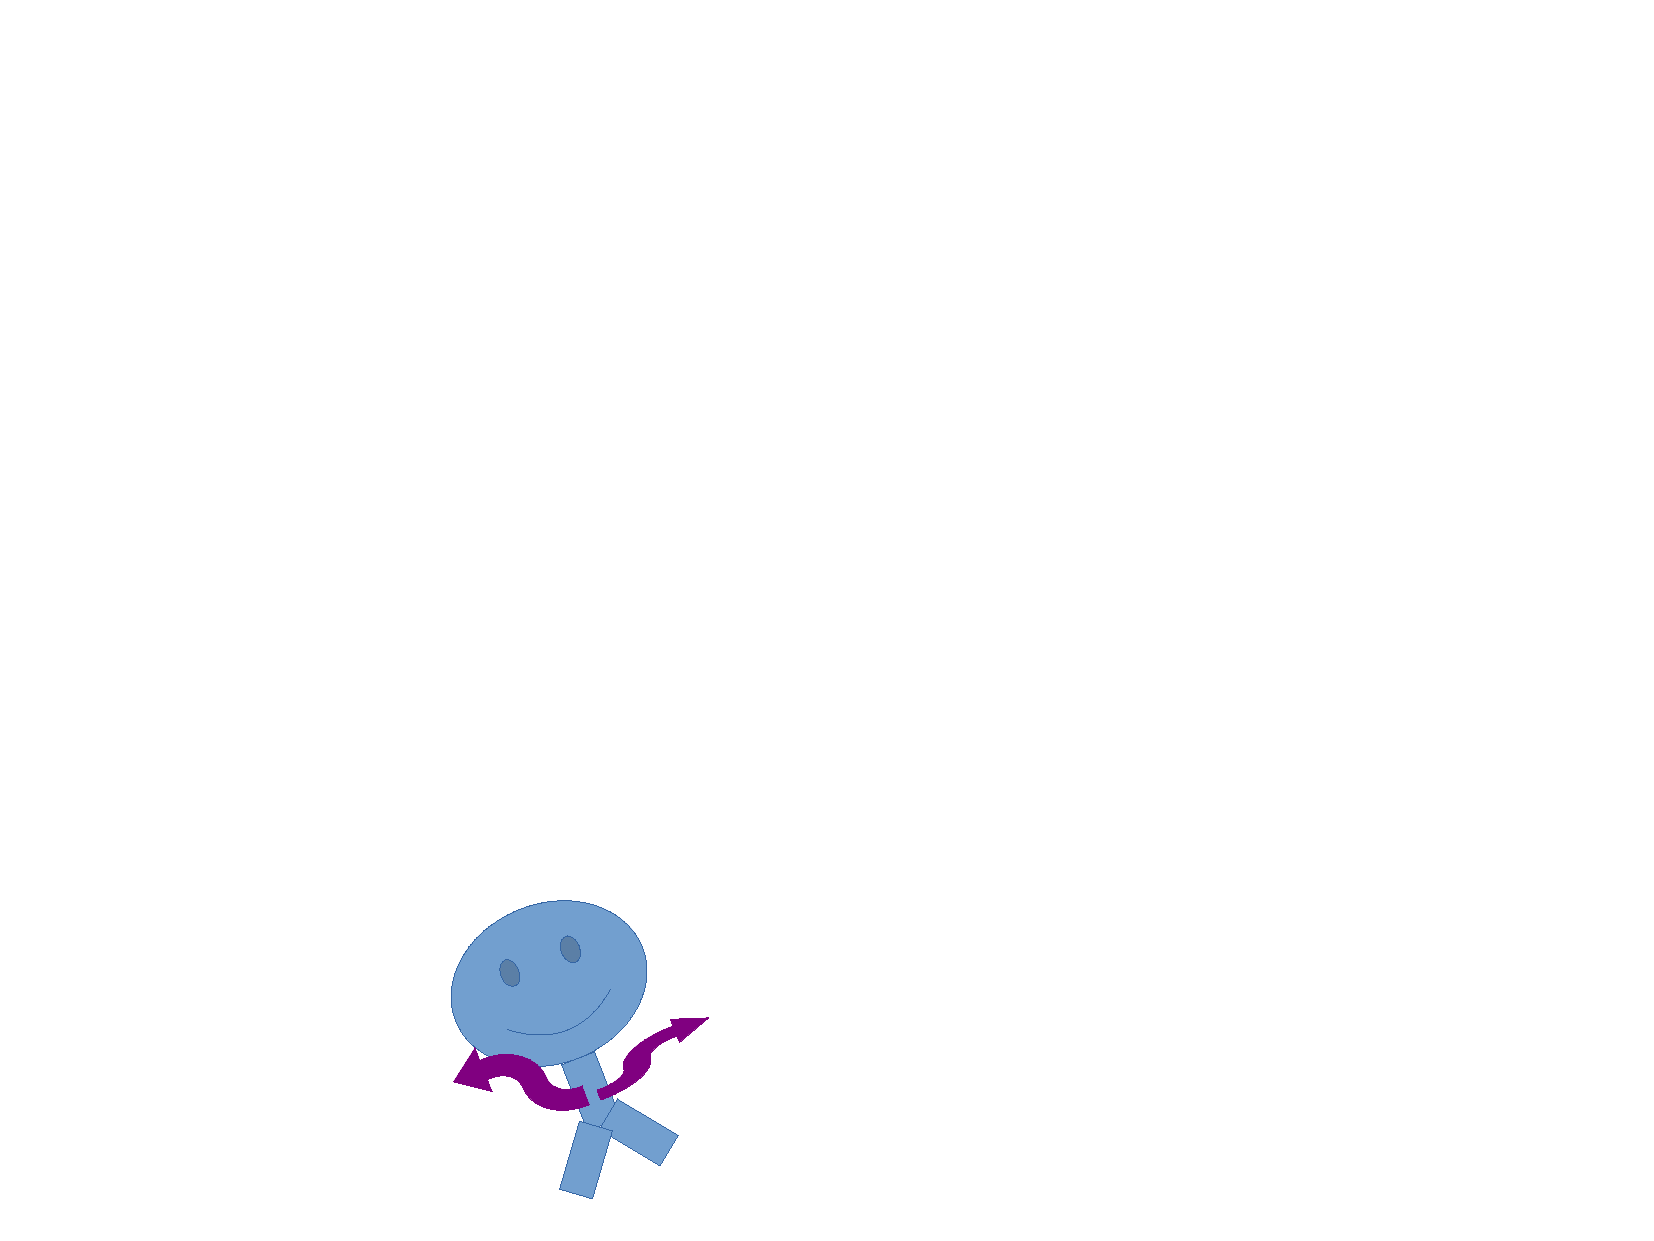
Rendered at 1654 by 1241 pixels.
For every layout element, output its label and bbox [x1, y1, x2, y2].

text_box [451, 900, 709, 1199]
